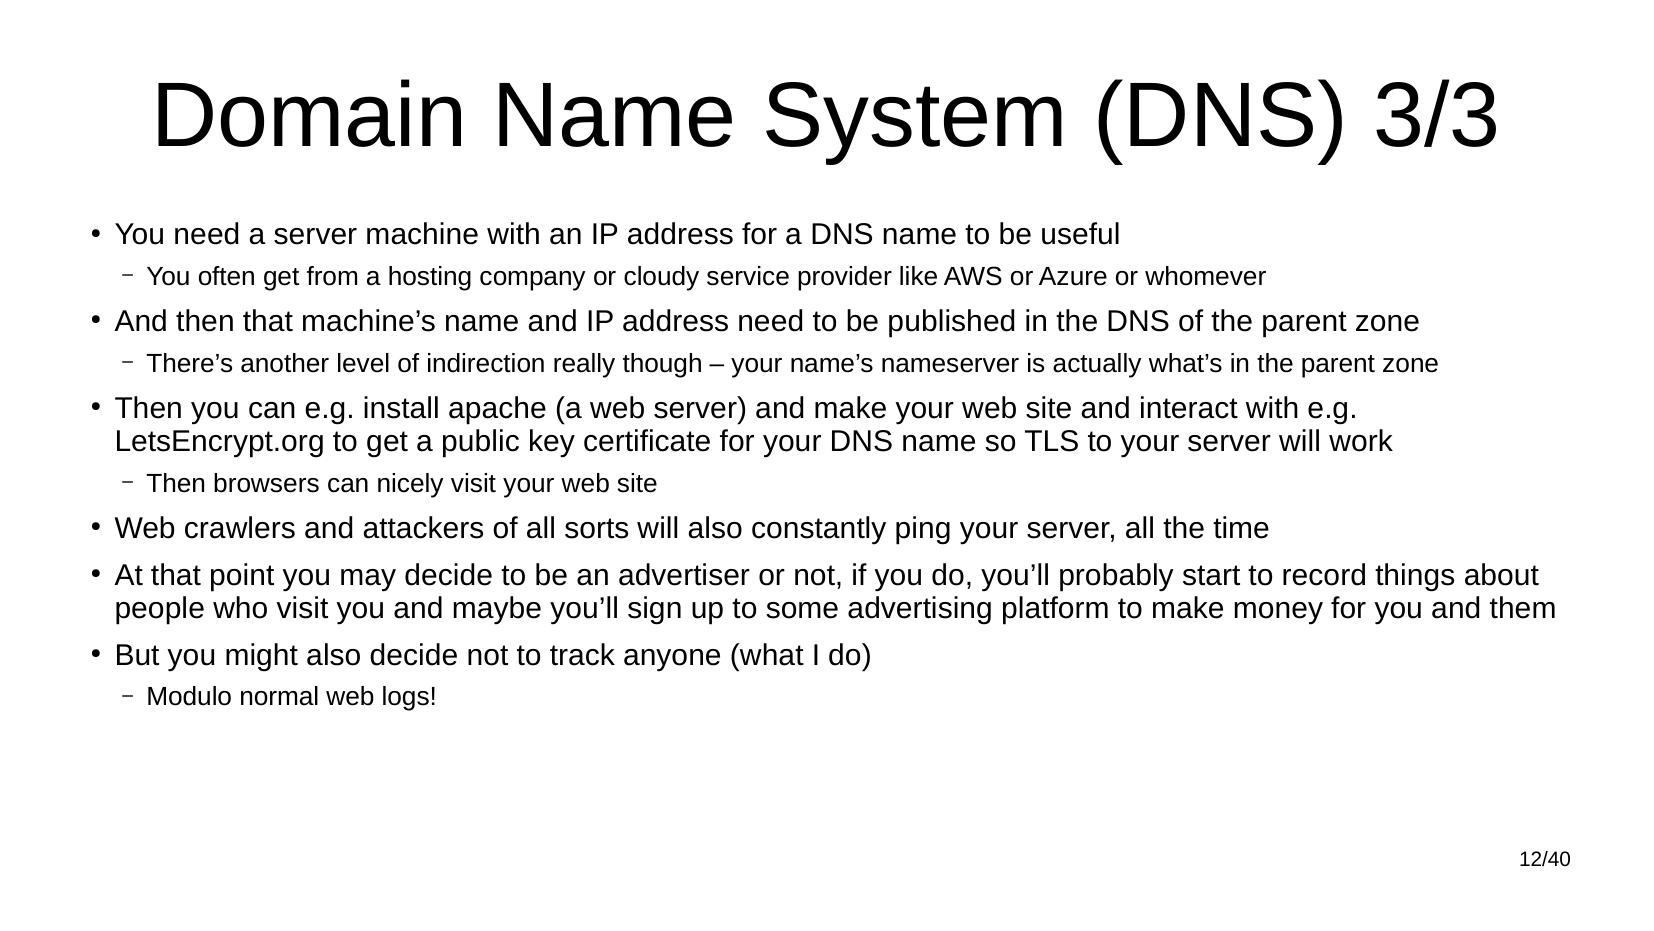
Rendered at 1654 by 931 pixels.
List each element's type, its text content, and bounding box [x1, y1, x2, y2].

list You need a server machine with an IP address for a DNS name to be useful You often get from a hosting company or cloudy service provider like AWS or Azure or whomever And then that machine’s name and IP address need to be published in the DNS of the parent zone There’s another level of indirection really though – your name’s nameserver is actually what’s in the parent zone Then you can e.g. install apache (a web server) and make your web site and interact with e.g. LetsEncrypt.org to get a public key certificate for your DNS name so TLS to your server will work Then browsers can nicely visit your web site Web crawlers and attackers of all sorts will also constantly ping your server, all the time At that point you may decide to be an advertiser or not, if you do, you’ll probably start to record things about people who visit you and maybe you’ll sign up to some advertising platform to make money for you and them But you might also decide not to track anyone (what I do) Modulo normal web logs! [82, 217, 1576, 758]
title Domain Name System (DNS) 3/3 [82, 37, 1571, 193]
